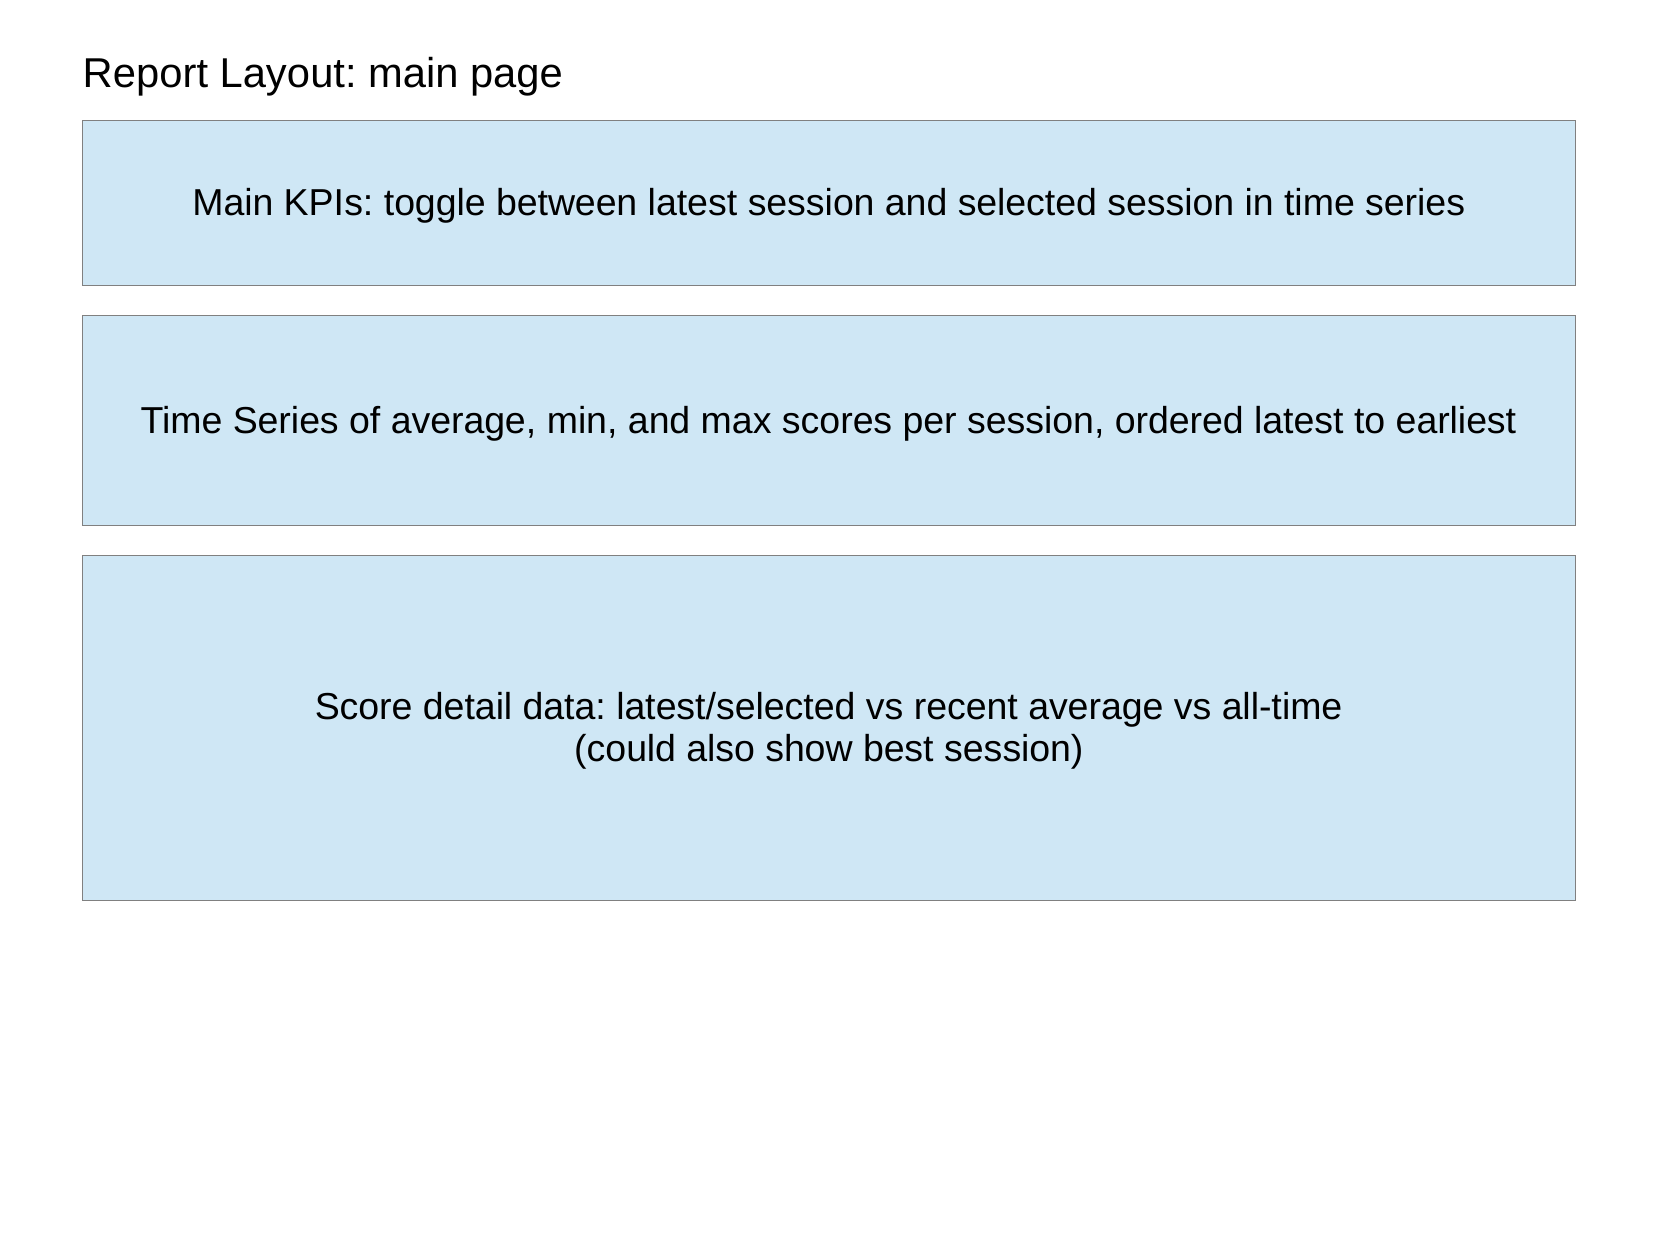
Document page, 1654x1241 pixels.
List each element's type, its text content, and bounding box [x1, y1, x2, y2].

text_box Time Series of average, min, and max scores per session, ordered latest to earliest [82, 315, 1576, 526]
text_box Main KPIs: toggle between latest session and selected session in time series [82, 120, 1576, 286]
title Report Layout: main page [82, 49, 1571, 120]
text_box Score detail data: latest/selected vs recent average vs all-time (could also show best session) [82, 555, 1576, 901]
